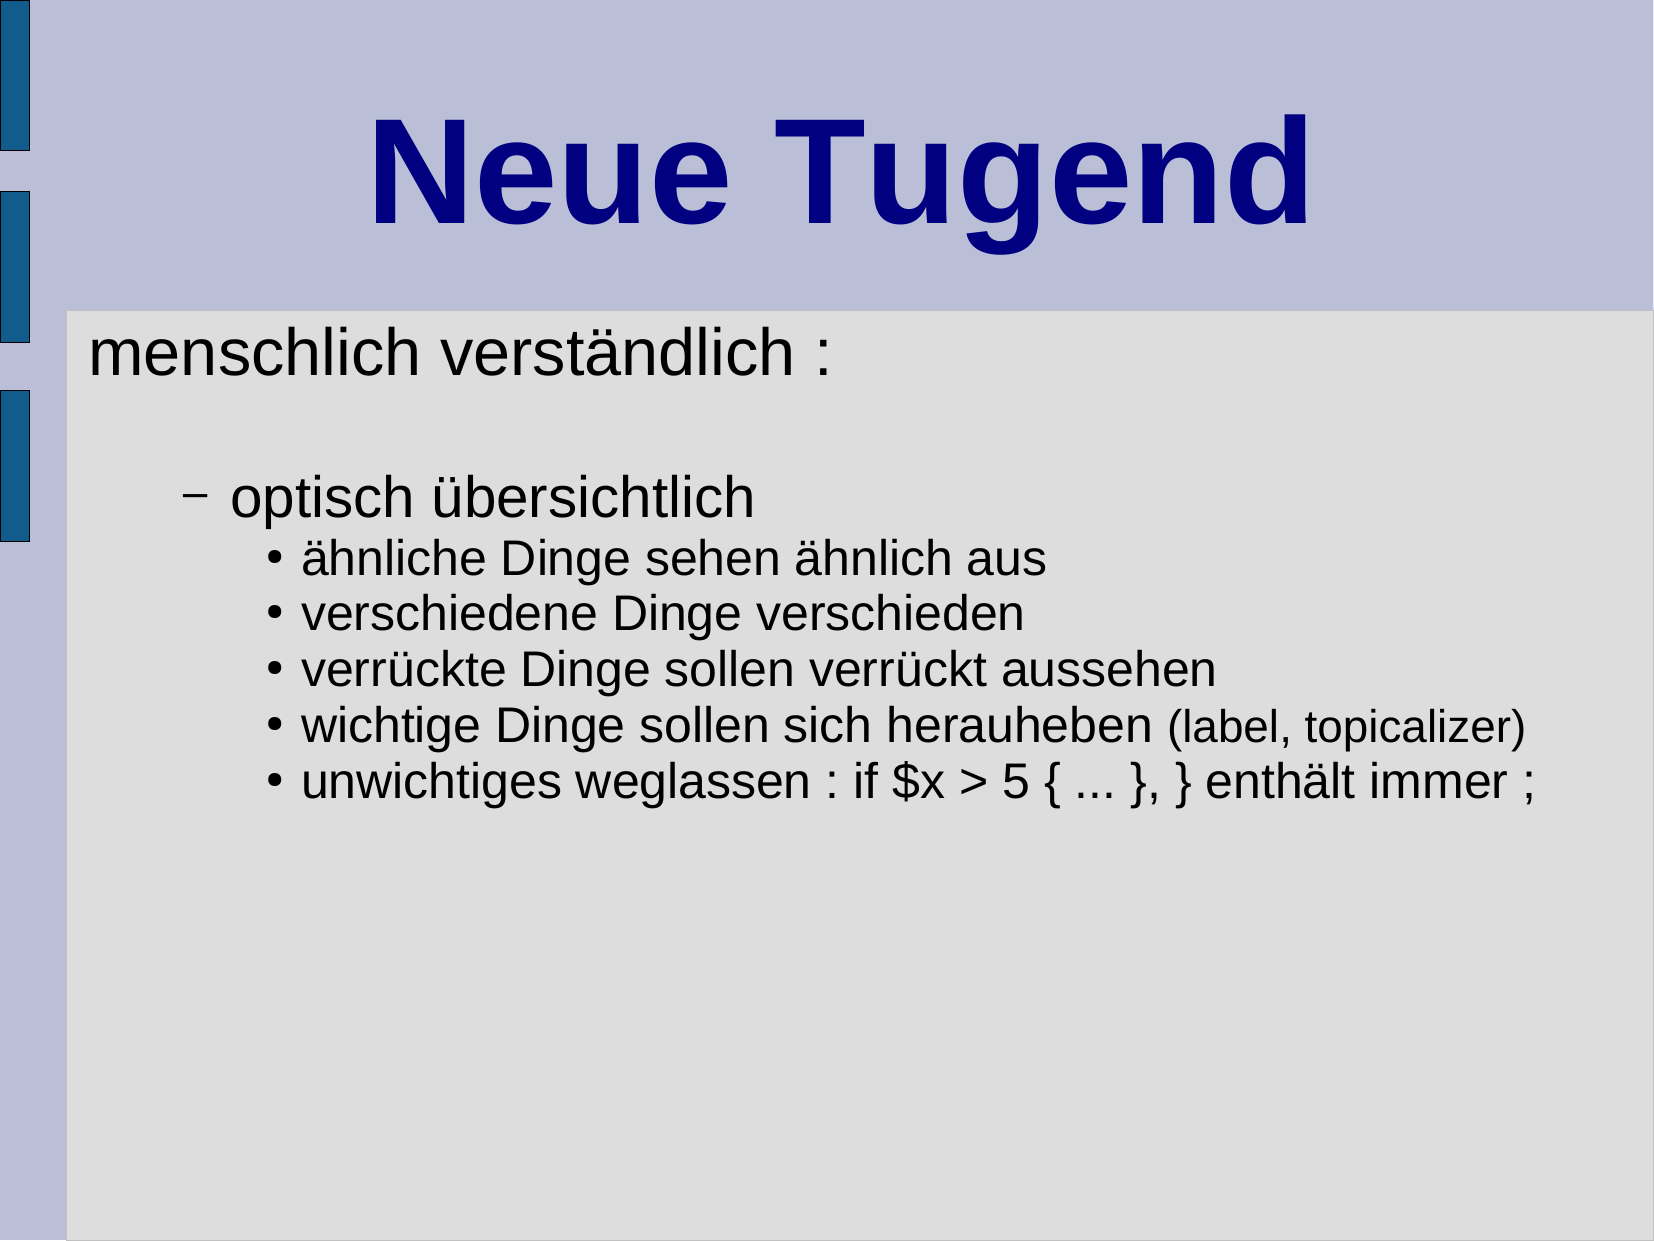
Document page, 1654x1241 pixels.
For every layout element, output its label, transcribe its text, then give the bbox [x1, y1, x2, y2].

title Neue Tugend [118, 68, 1565, 276]
list menschlich verständlich : optisch übersichtlich ähnliche Dinge sehen ähnlich aus verschiedene Dinge verschieden verrückte Dinge sollen verrückt aussehen wichtige Dinge sollen sich herauheben (label, topicalizer) unwichtiges weglassen : if $x > 5 { ... }, } enthält immer ; [88, 315, 1595, 1025]
